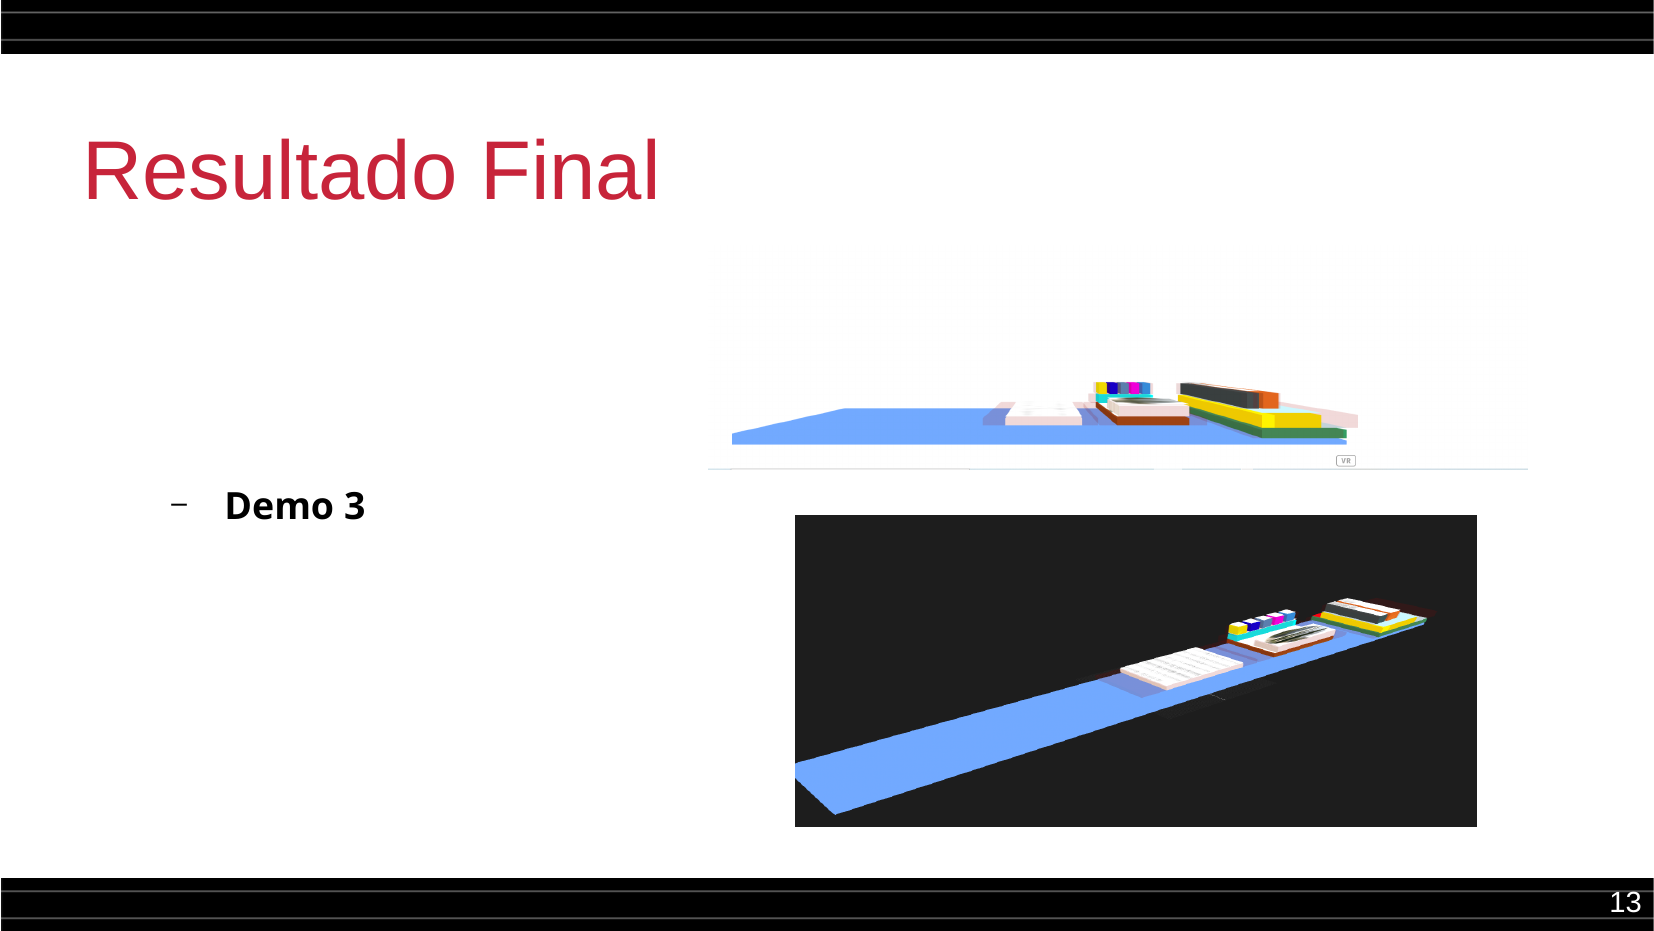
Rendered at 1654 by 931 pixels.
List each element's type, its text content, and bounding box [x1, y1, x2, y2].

picture [708, 245, 1528, 470]
title Resultado Final [82, 92, 1571, 249]
picture [1, 878, 1654, 931]
list Demo 3 [82, 271, 680, 758]
picture [795, 515, 1477, 827]
picture [1, 0, 1654, 54]
